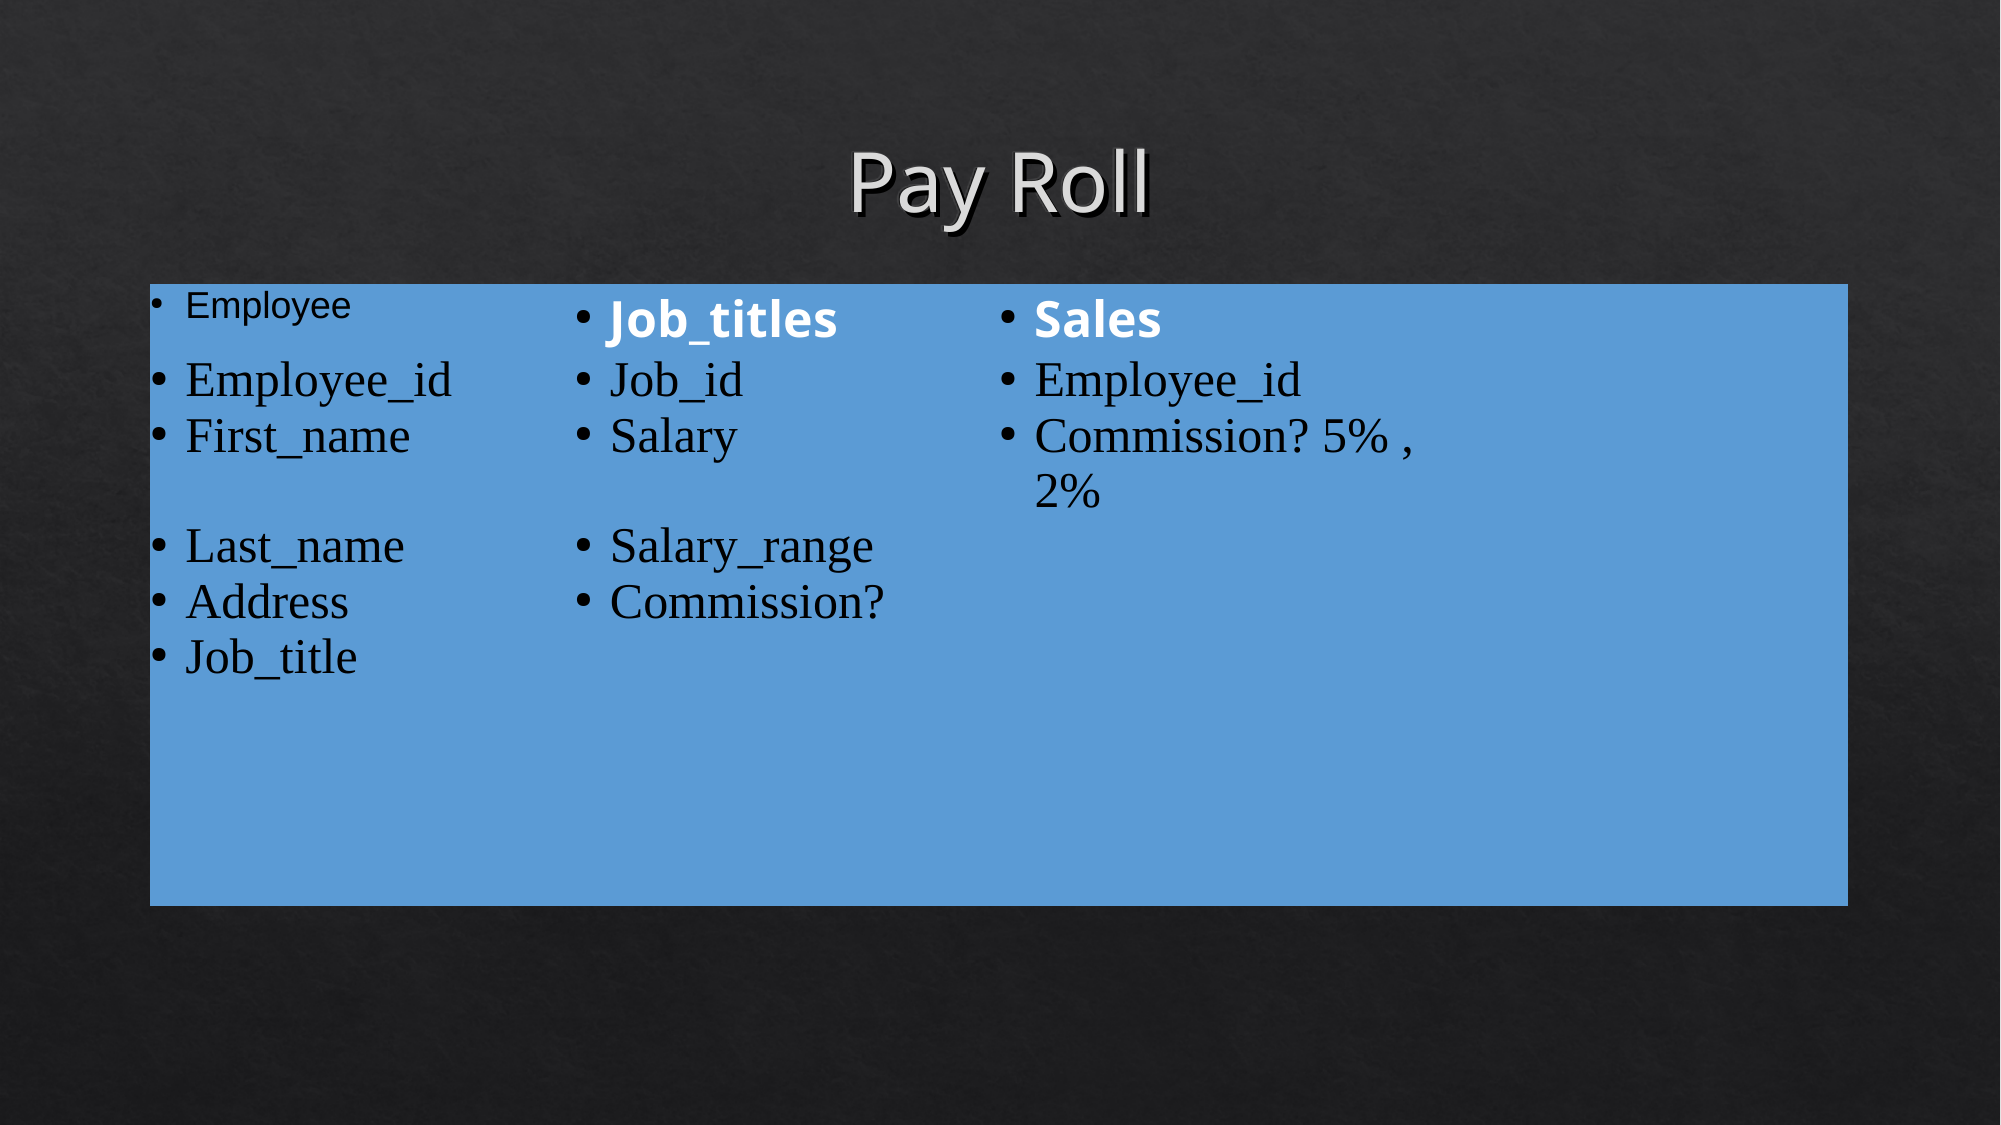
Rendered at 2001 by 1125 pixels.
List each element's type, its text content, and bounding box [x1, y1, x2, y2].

table_cell [1424, 629, 1848, 684]
table_cell [575, 629, 999, 684]
table_cell [999, 684, 1424, 740]
table_cell Employee_id [999, 352, 1424, 408]
table_cell [575, 740, 999, 795]
table_cell [575, 684, 999, 740]
table_cell Salary [575, 408, 999, 518]
table_header [1424, 284, 1848, 352]
table_cell [575, 850, 999, 906]
table_cell Address [150, 574, 575, 629]
table_cell [1424, 740, 1848, 795]
table_cell [575, 795, 999, 850]
table_header Employee [150, 284, 575, 352]
table_cell [1424, 518, 1848, 574]
table_cell [150, 795, 575, 850]
table_cell Salary_range [575, 518, 999, 574]
table_cell [1424, 352, 1848, 408]
table_cell [150, 684, 575, 740]
table_cell [150, 850, 575, 906]
table_cell Job_id [575, 352, 999, 408]
table_cell [999, 629, 1424, 684]
table_header Sales [999, 284, 1424, 352]
table_cell [150, 740, 575, 795]
table_cell [1424, 850, 1848, 906]
table_cell Commission? 5% , 2% [999, 408, 1424, 518]
table_cell [1424, 795, 1848, 850]
table_cell First_name [150, 408, 575, 518]
table_header Job_titles [575, 284, 999, 352]
table_cell [999, 795, 1424, 850]
title Pay Roll [149, 99, 1849, 260]
table_cell Last_name [150, 518, 575, 574]
table_cell Employee_id [150, 352, 575, 408]
table_cell [999, 574, 1424, 629]
table_cell [999, 740, 1424, 795]
table_cell Job_title [150, 629, 575, 684]
table_cell [1424, 408, 1848, 518]
table_cell [1424, 684, 1848, 740]
table_cell [999, 850, 1424, 906]
table_cell [1424, 574, 1848, 629]
table_cell Commission? [575, 574, 999, 629]
table_cell [999, 518, 1424, 574]
